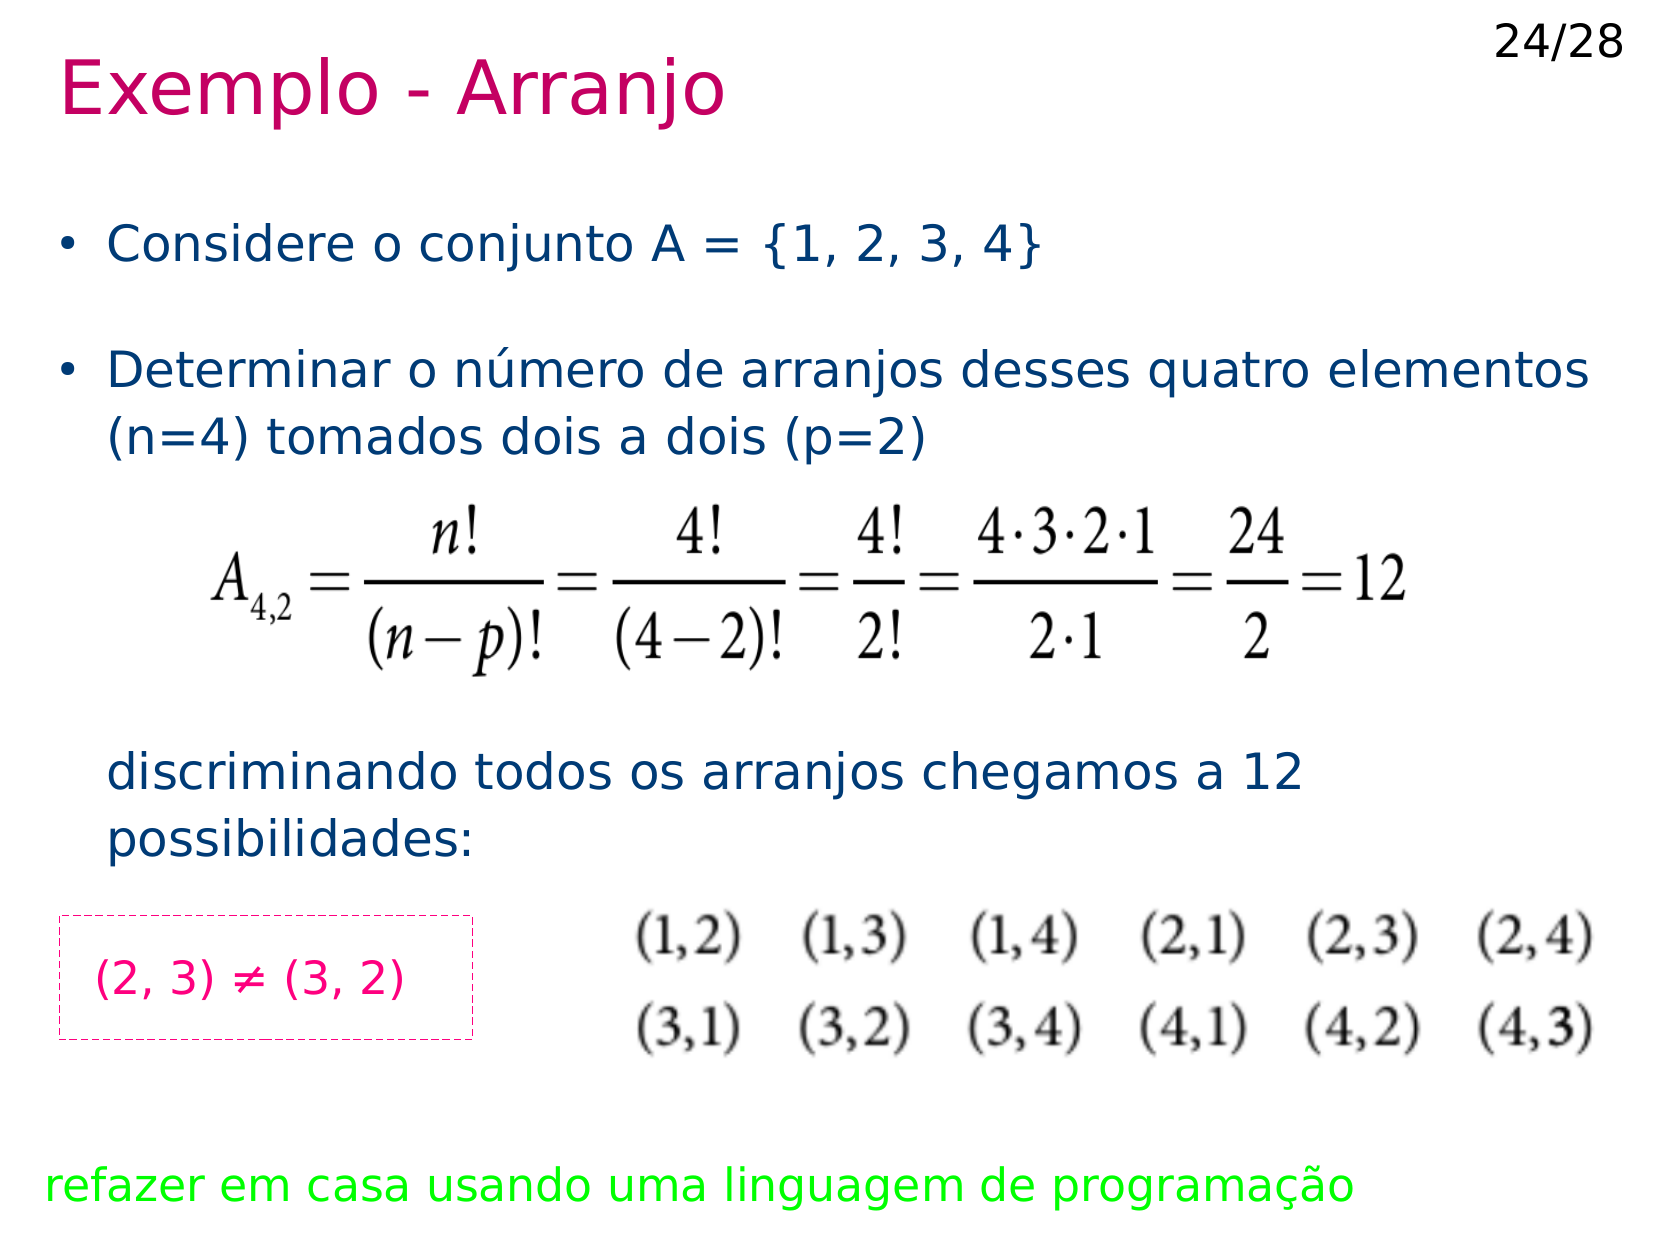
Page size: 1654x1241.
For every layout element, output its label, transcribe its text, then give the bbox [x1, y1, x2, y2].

picture [206, 495, 1418, 681]
title Exemplo - Arranjo [59, 29, 1625, 148]
picture [625, 898, 1598, 1063]
text_box (2, 3) ≠ (3, 2) [64, 944, 473, 1018]
text_box refazer em casa usando uma linguagem de programação [29, 1151, 1654, 1241]
list Considere o conjunto A = {1, 2, 3, 4} Determinar o número de arranjos desses quatro elementos (n=4) tomados dois a dois (p=2) discriminando todos os arranjos chegamos a 12 possibilidades: [59, 206, 1625, 1151]
